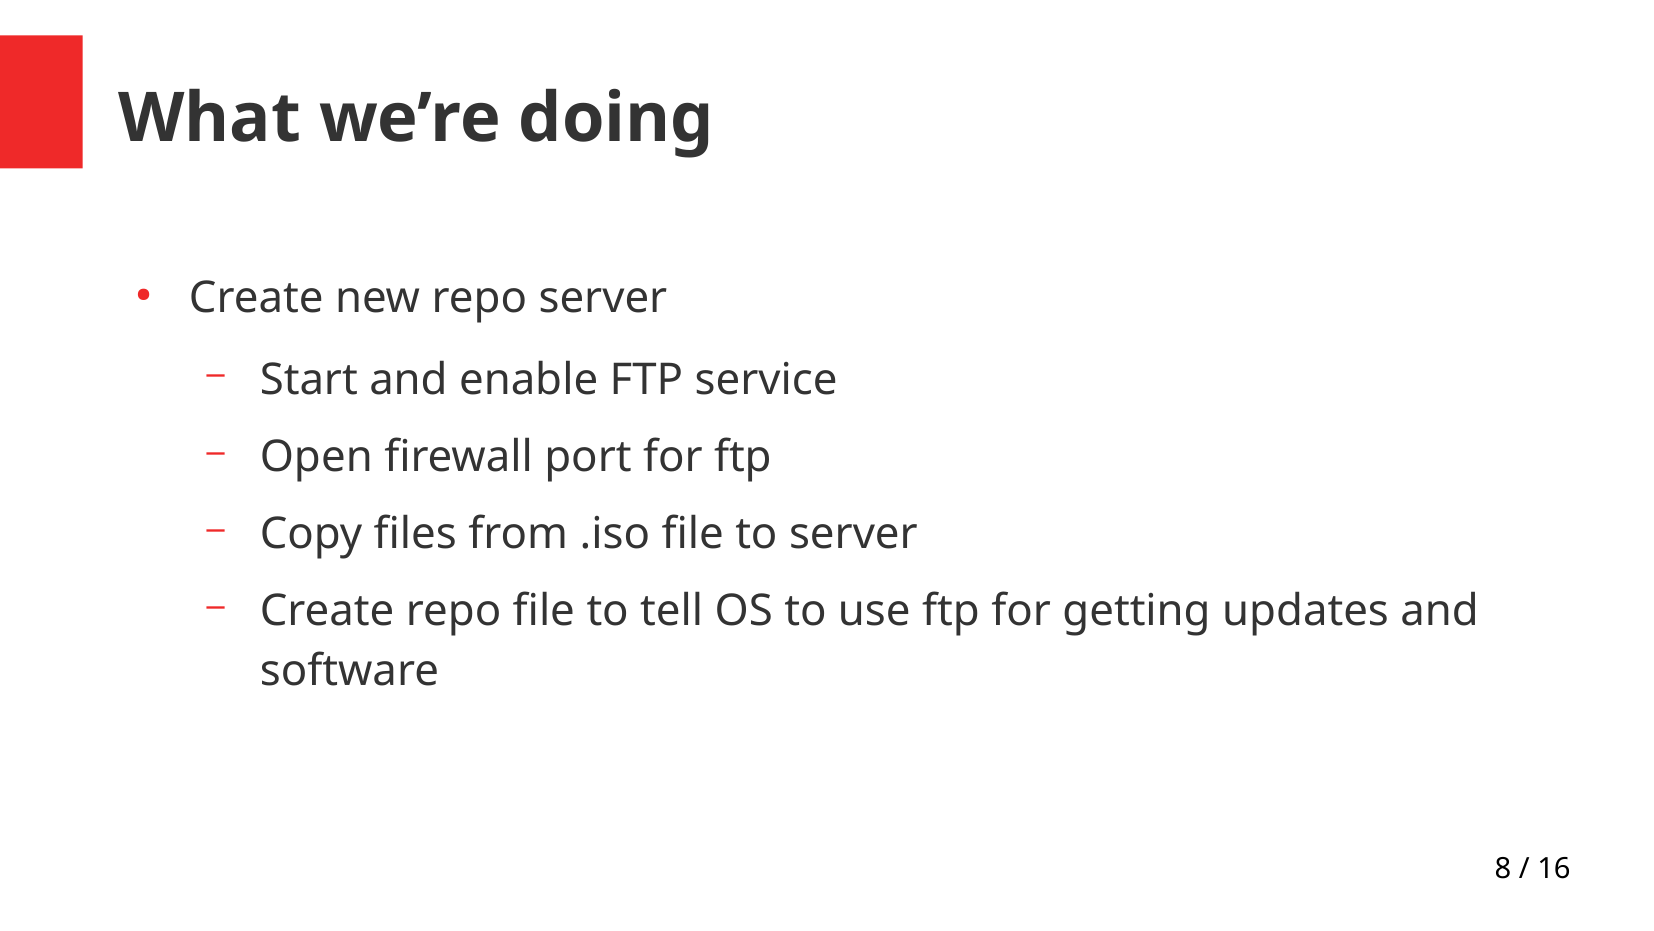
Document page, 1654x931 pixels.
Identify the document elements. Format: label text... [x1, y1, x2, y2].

title What we’re doing [118, 37, 1571, 193]
list Create new repo server Start and enable FTP service Open firewall port for ftp Copy files from .iso file to server Create repo file to tell OS to use ftp for getting updates and software [118, 265, 1536, 806]
